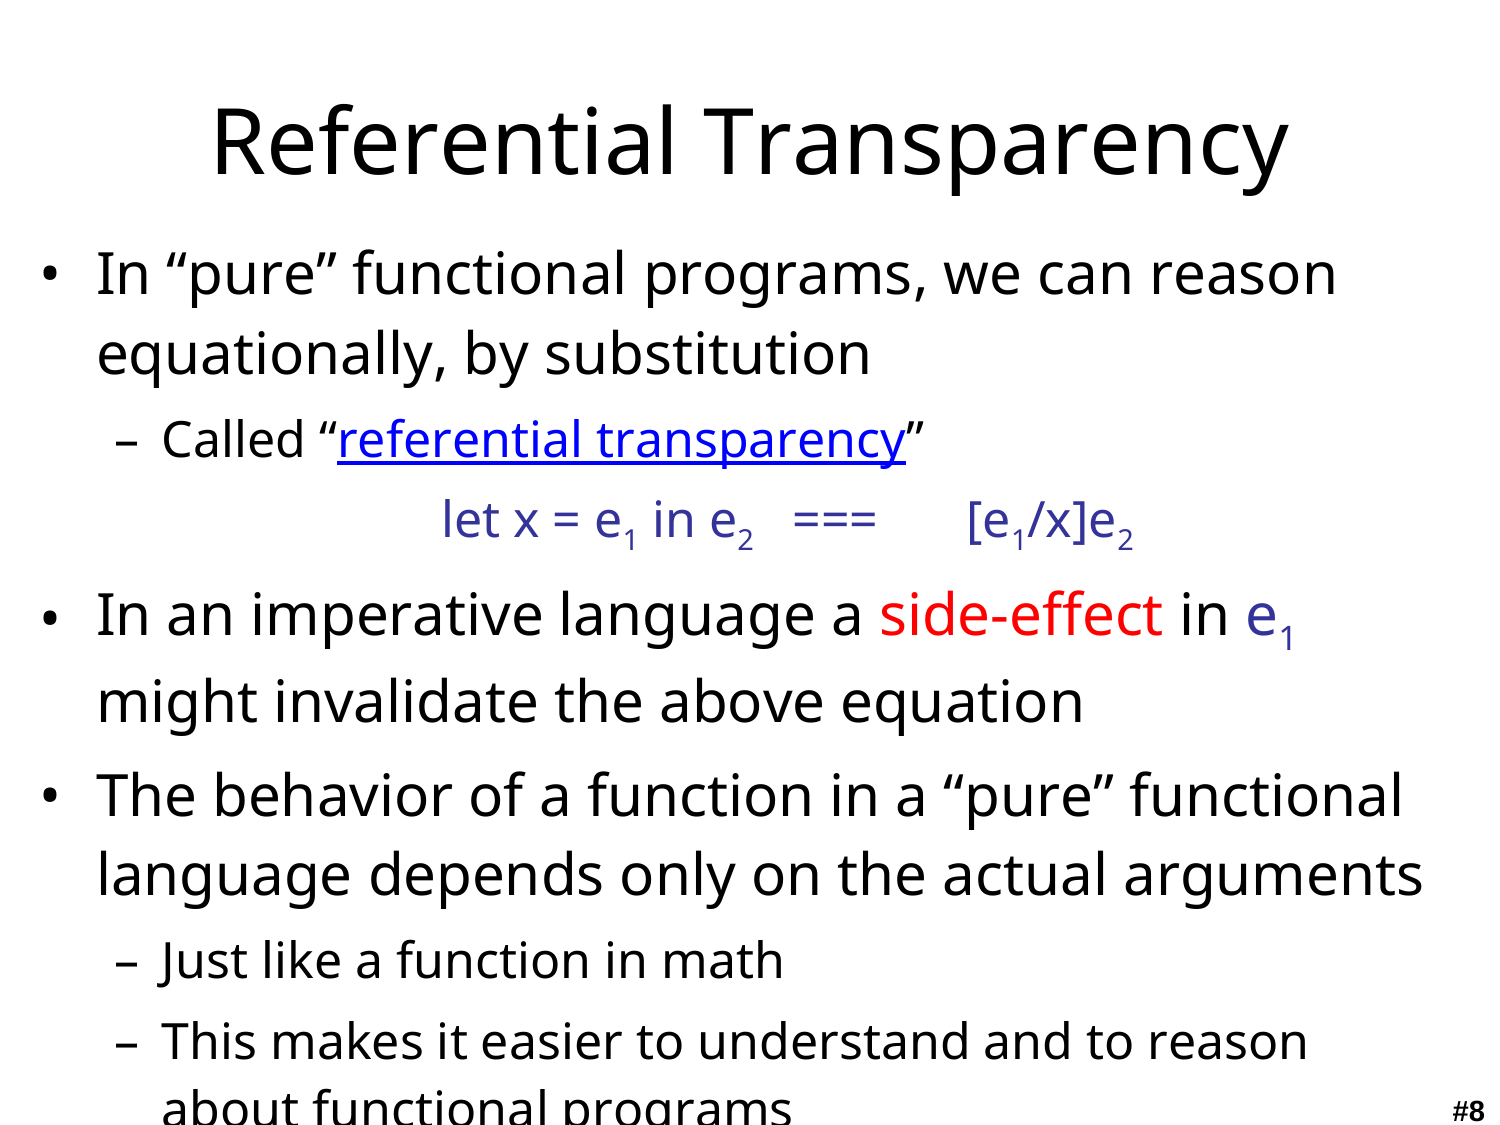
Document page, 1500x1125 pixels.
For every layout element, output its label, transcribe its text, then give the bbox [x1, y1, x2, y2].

title Referential Transparency [24, 45, 1476, 224]
list In “pure” functional programs, we can reason equationally, by substitution Called “referential transparency” let x = e1 in e2 === [e1/x]e2 In an imperative language a side-effect in e1 might invalidate the above equation The behavior of a function in a “pure” functional language depends only on the actual arguments Just like a function in math This makes it easier to understand and to reason about functional programs [24, 224, 1476, 1063]
